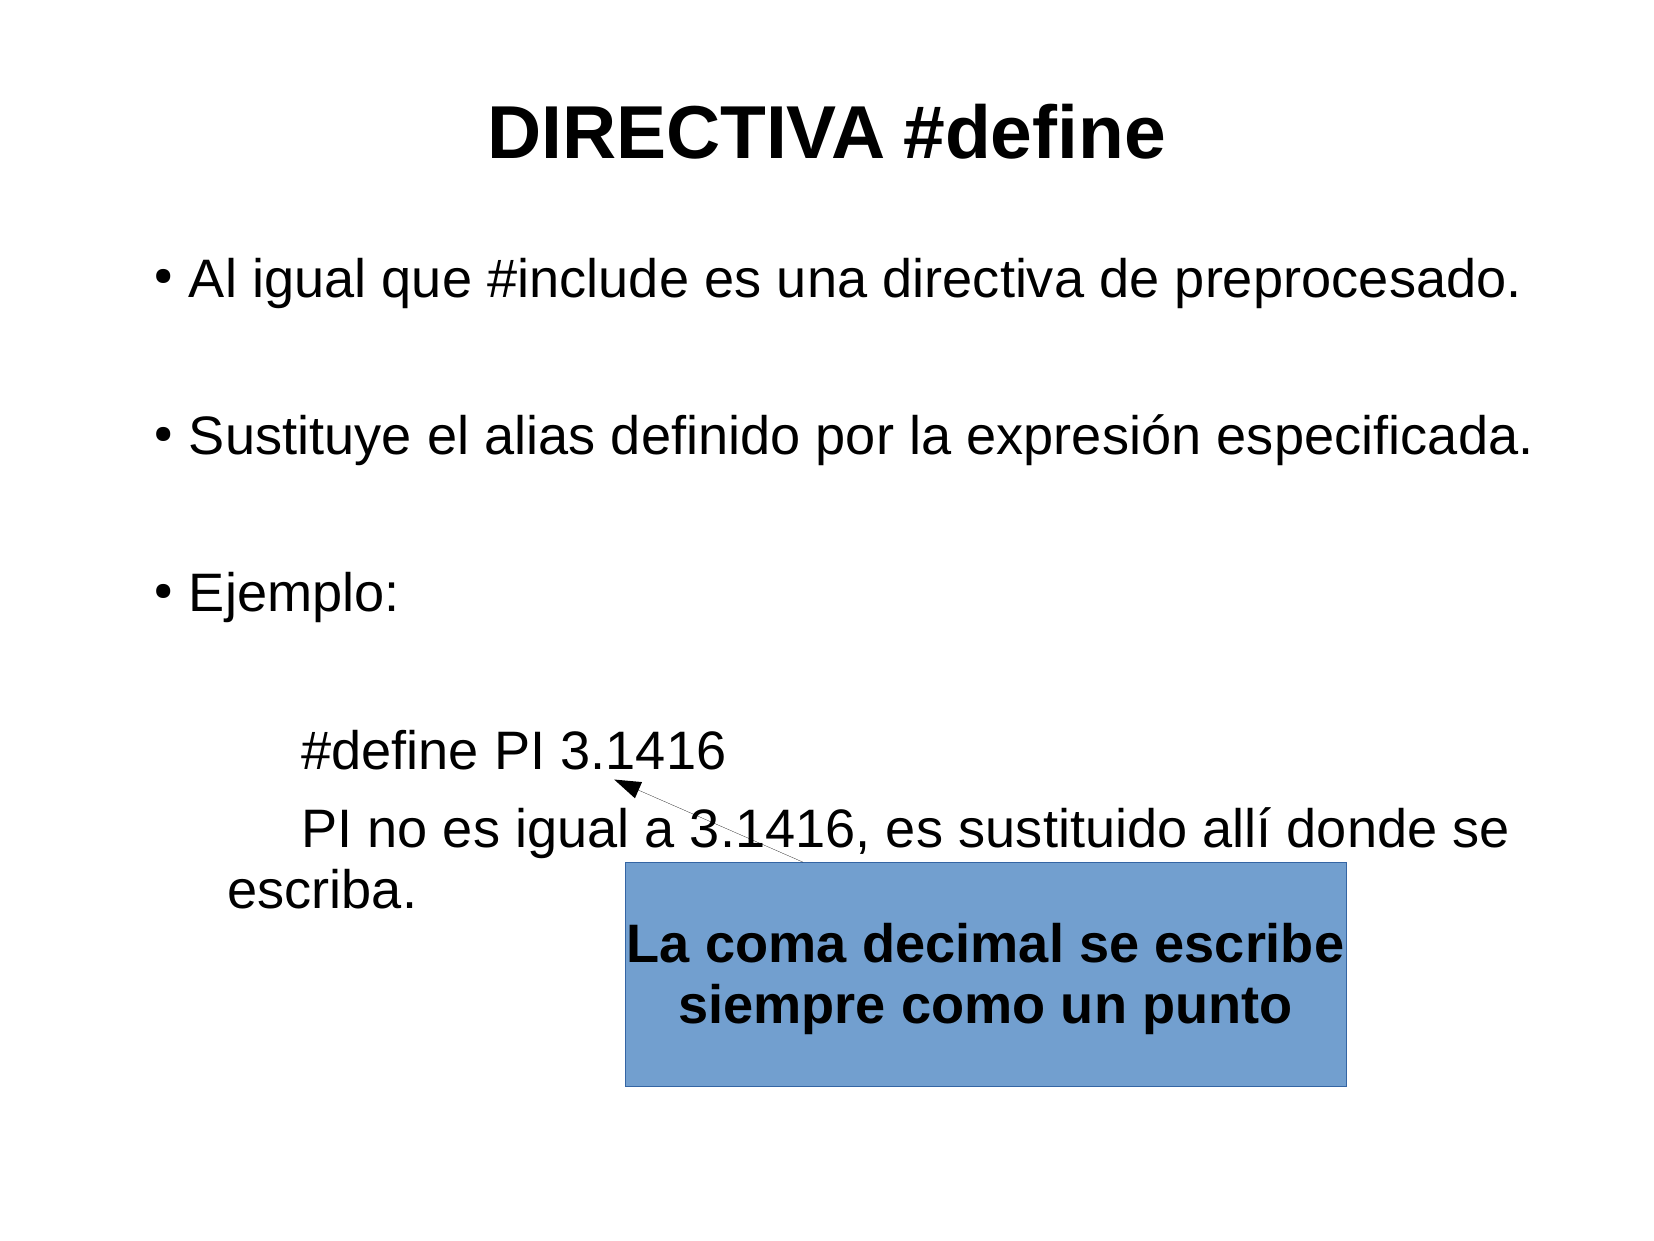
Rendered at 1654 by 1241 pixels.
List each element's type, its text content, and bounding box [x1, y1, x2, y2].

title DIRECTIVA #define [82, 29, 1571, 237]
text_box Al igual que #include es una directiva de preprocesado. Sustituye el alias definido por la expresión especificada. Ejemplo: #define PI 3.1416 PI no es igual a 3.1416, es sustituido allí donde se escriba. [153, 248, 1560, 1138]
text_box La coma decimal se escribe siempre como un punto [625, 862, 1347, 1087]
